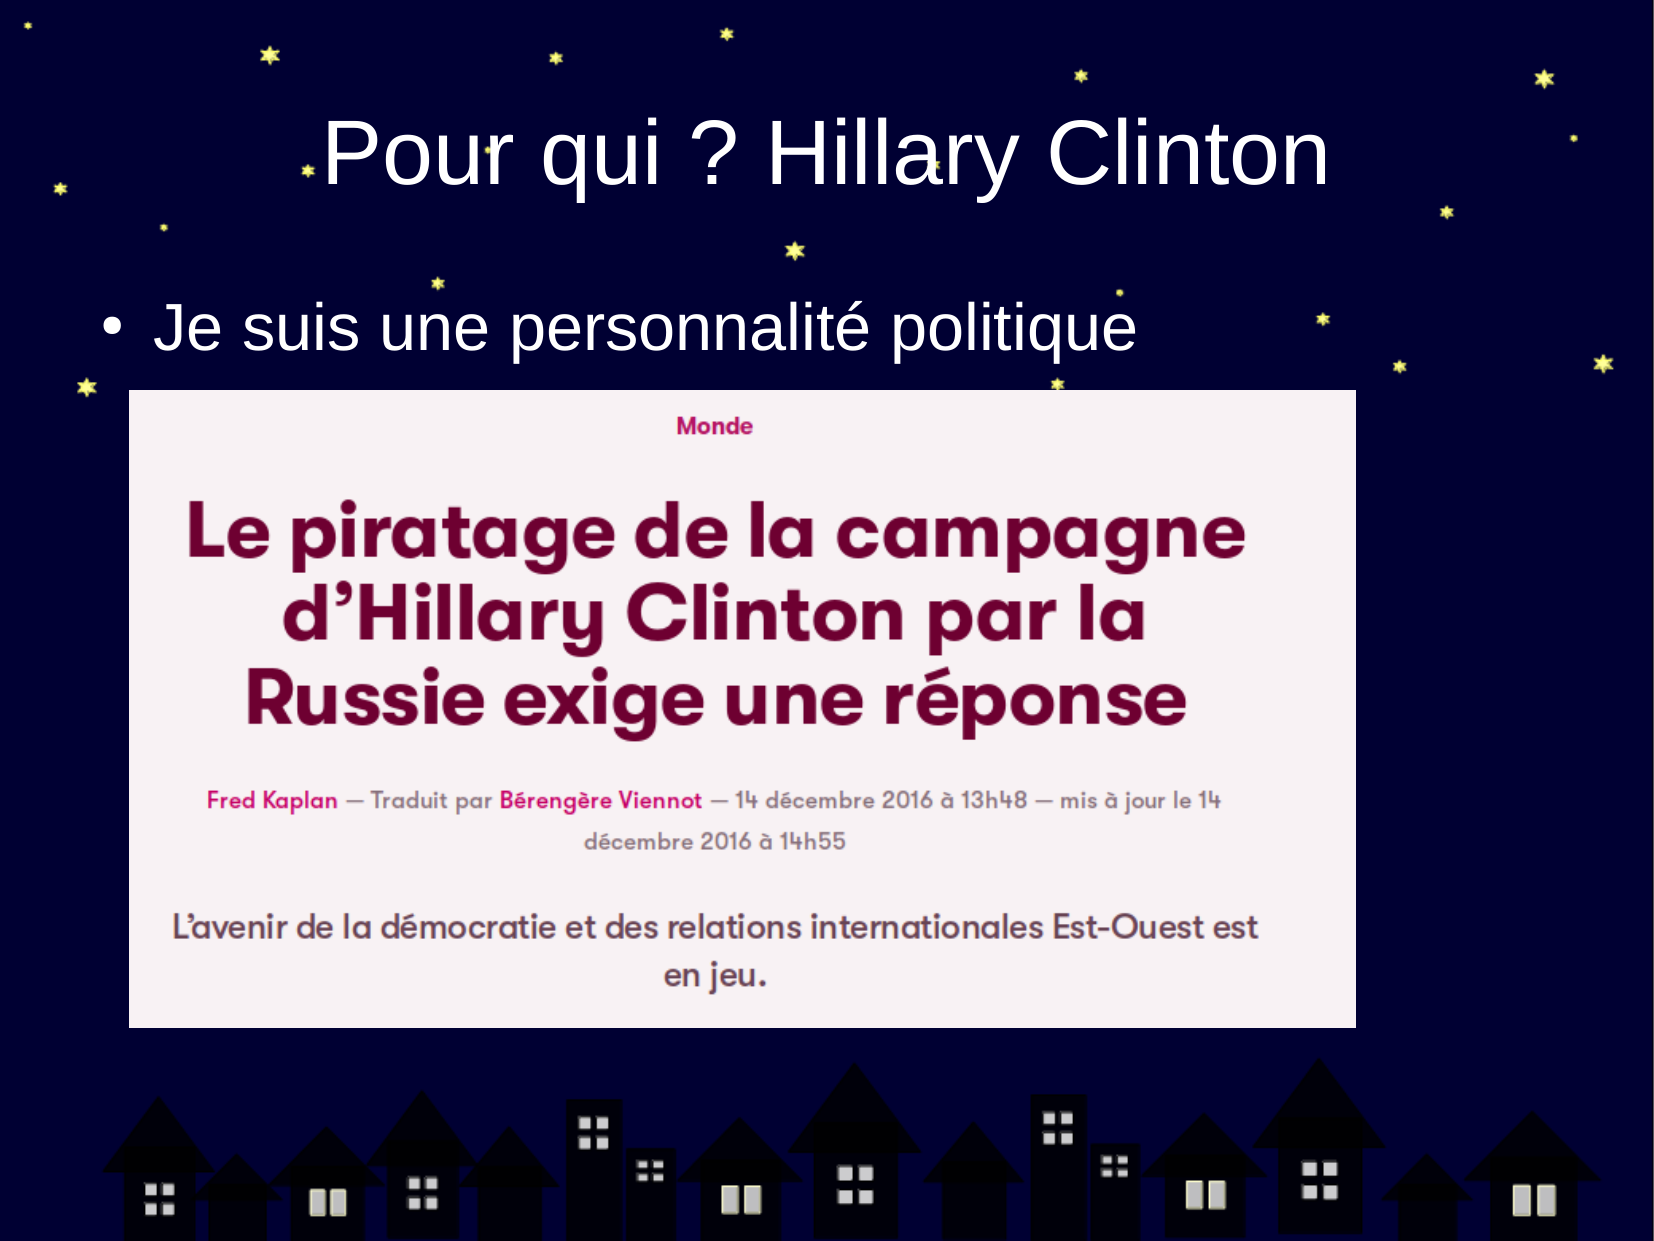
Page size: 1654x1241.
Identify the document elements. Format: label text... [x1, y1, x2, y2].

title Pour qui ? Hillary Clinton [82, 49, 1571, 257]
picture [0, 0, 1654, 1241]
list Je suis une personnalité politique [82, 290, 1571, 1010]
